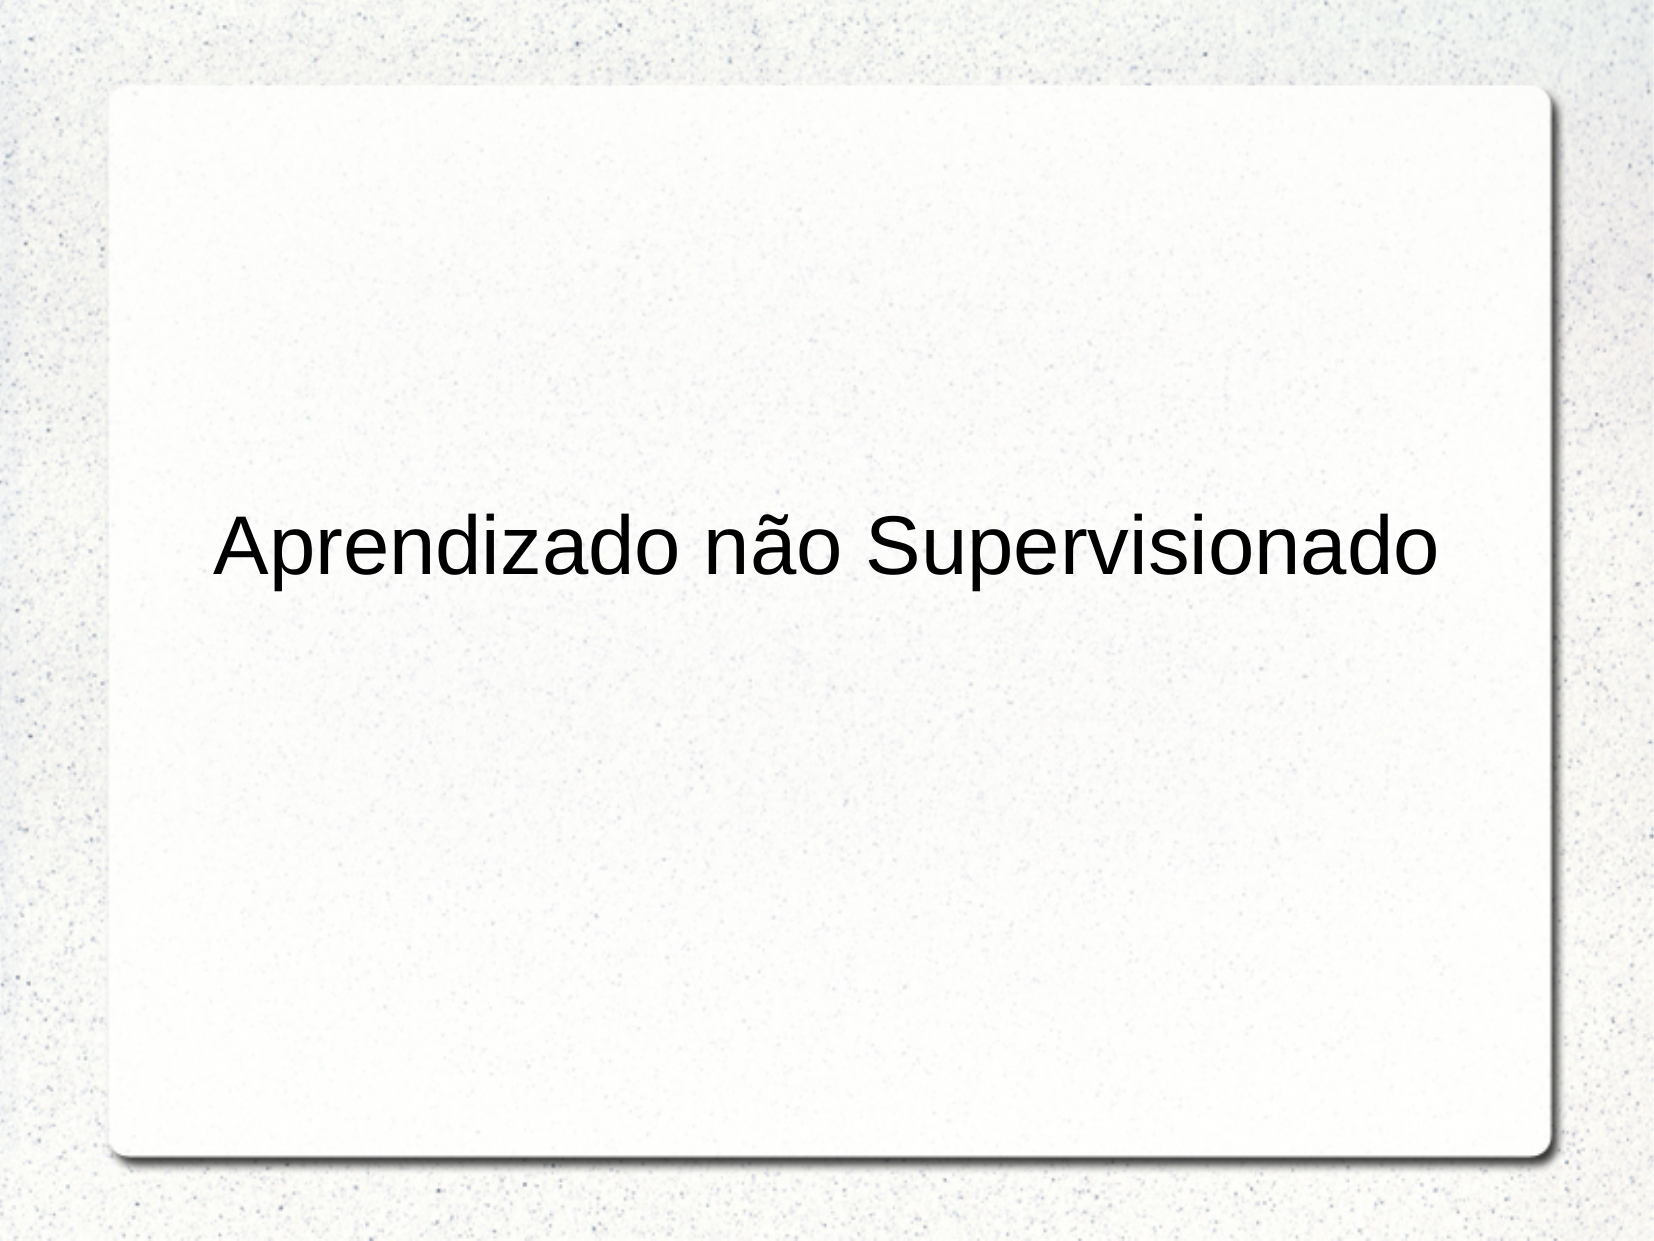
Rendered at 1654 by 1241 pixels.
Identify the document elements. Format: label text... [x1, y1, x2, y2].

subtitle Aprendizado não Supervisionado [118, 96, 1536, 987]
picture [0, 0, 1654, 1241]
